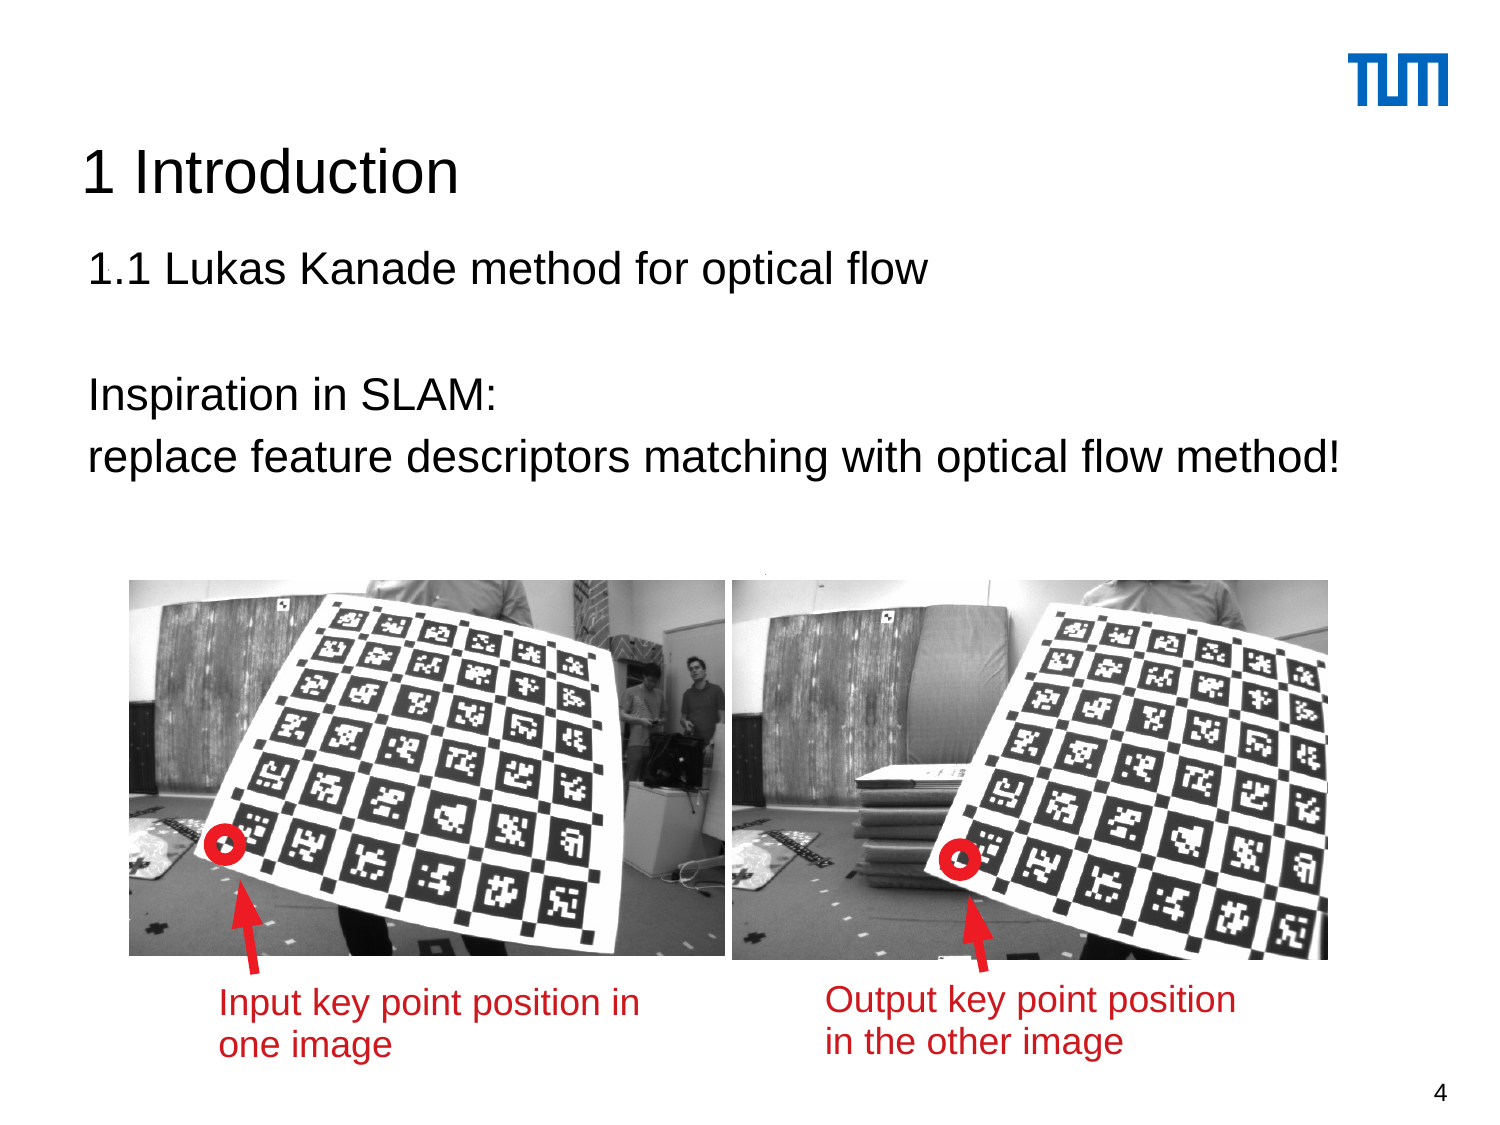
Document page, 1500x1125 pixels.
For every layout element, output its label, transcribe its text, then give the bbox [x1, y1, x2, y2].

title 1 Introduction [81, 139, 1110, 207]
list 1.1 Lukas Kanade method for optical flow Inspiration in SLAM: replace feature descriptors matching with optical flow method! [87, 231, 1416, 963]
picture [129, 580, 725, 956]
text_box Input key point position in one image [203, 974, 669, 1073]
text_box Output key point position in the other image [810, 971, 1276, 1071]
slide_number <number> [1111, 1061, 1448, 1122]
picture [732, 580, 1328, 961]
